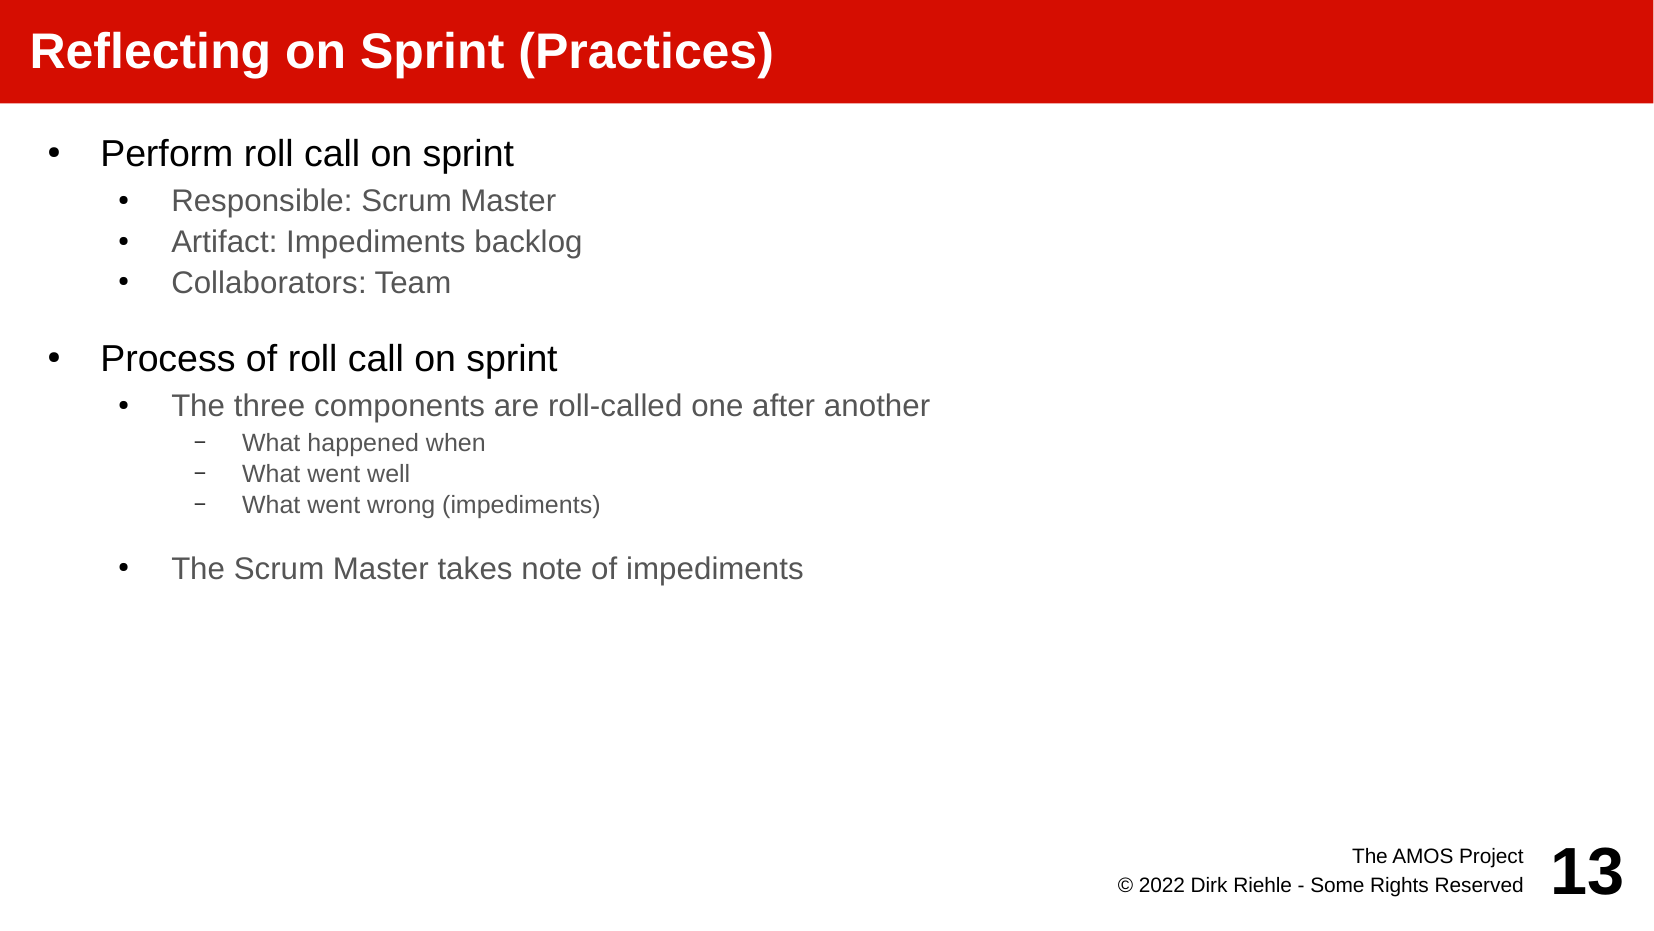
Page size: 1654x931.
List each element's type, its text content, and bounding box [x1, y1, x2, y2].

list Perform roll call on sprint Responsible: Scrum Master Artifact: Impediments backlog Collaborators: Team Process of roll call on sprint The three components are roll-called one after another What happened when What went well What went wrong (impediments) The Scrum Master takes note of impediments [29, 132, 1625, 813]
title Reflecting on Sprint (Practices) [0, 0, 1654, 104]
